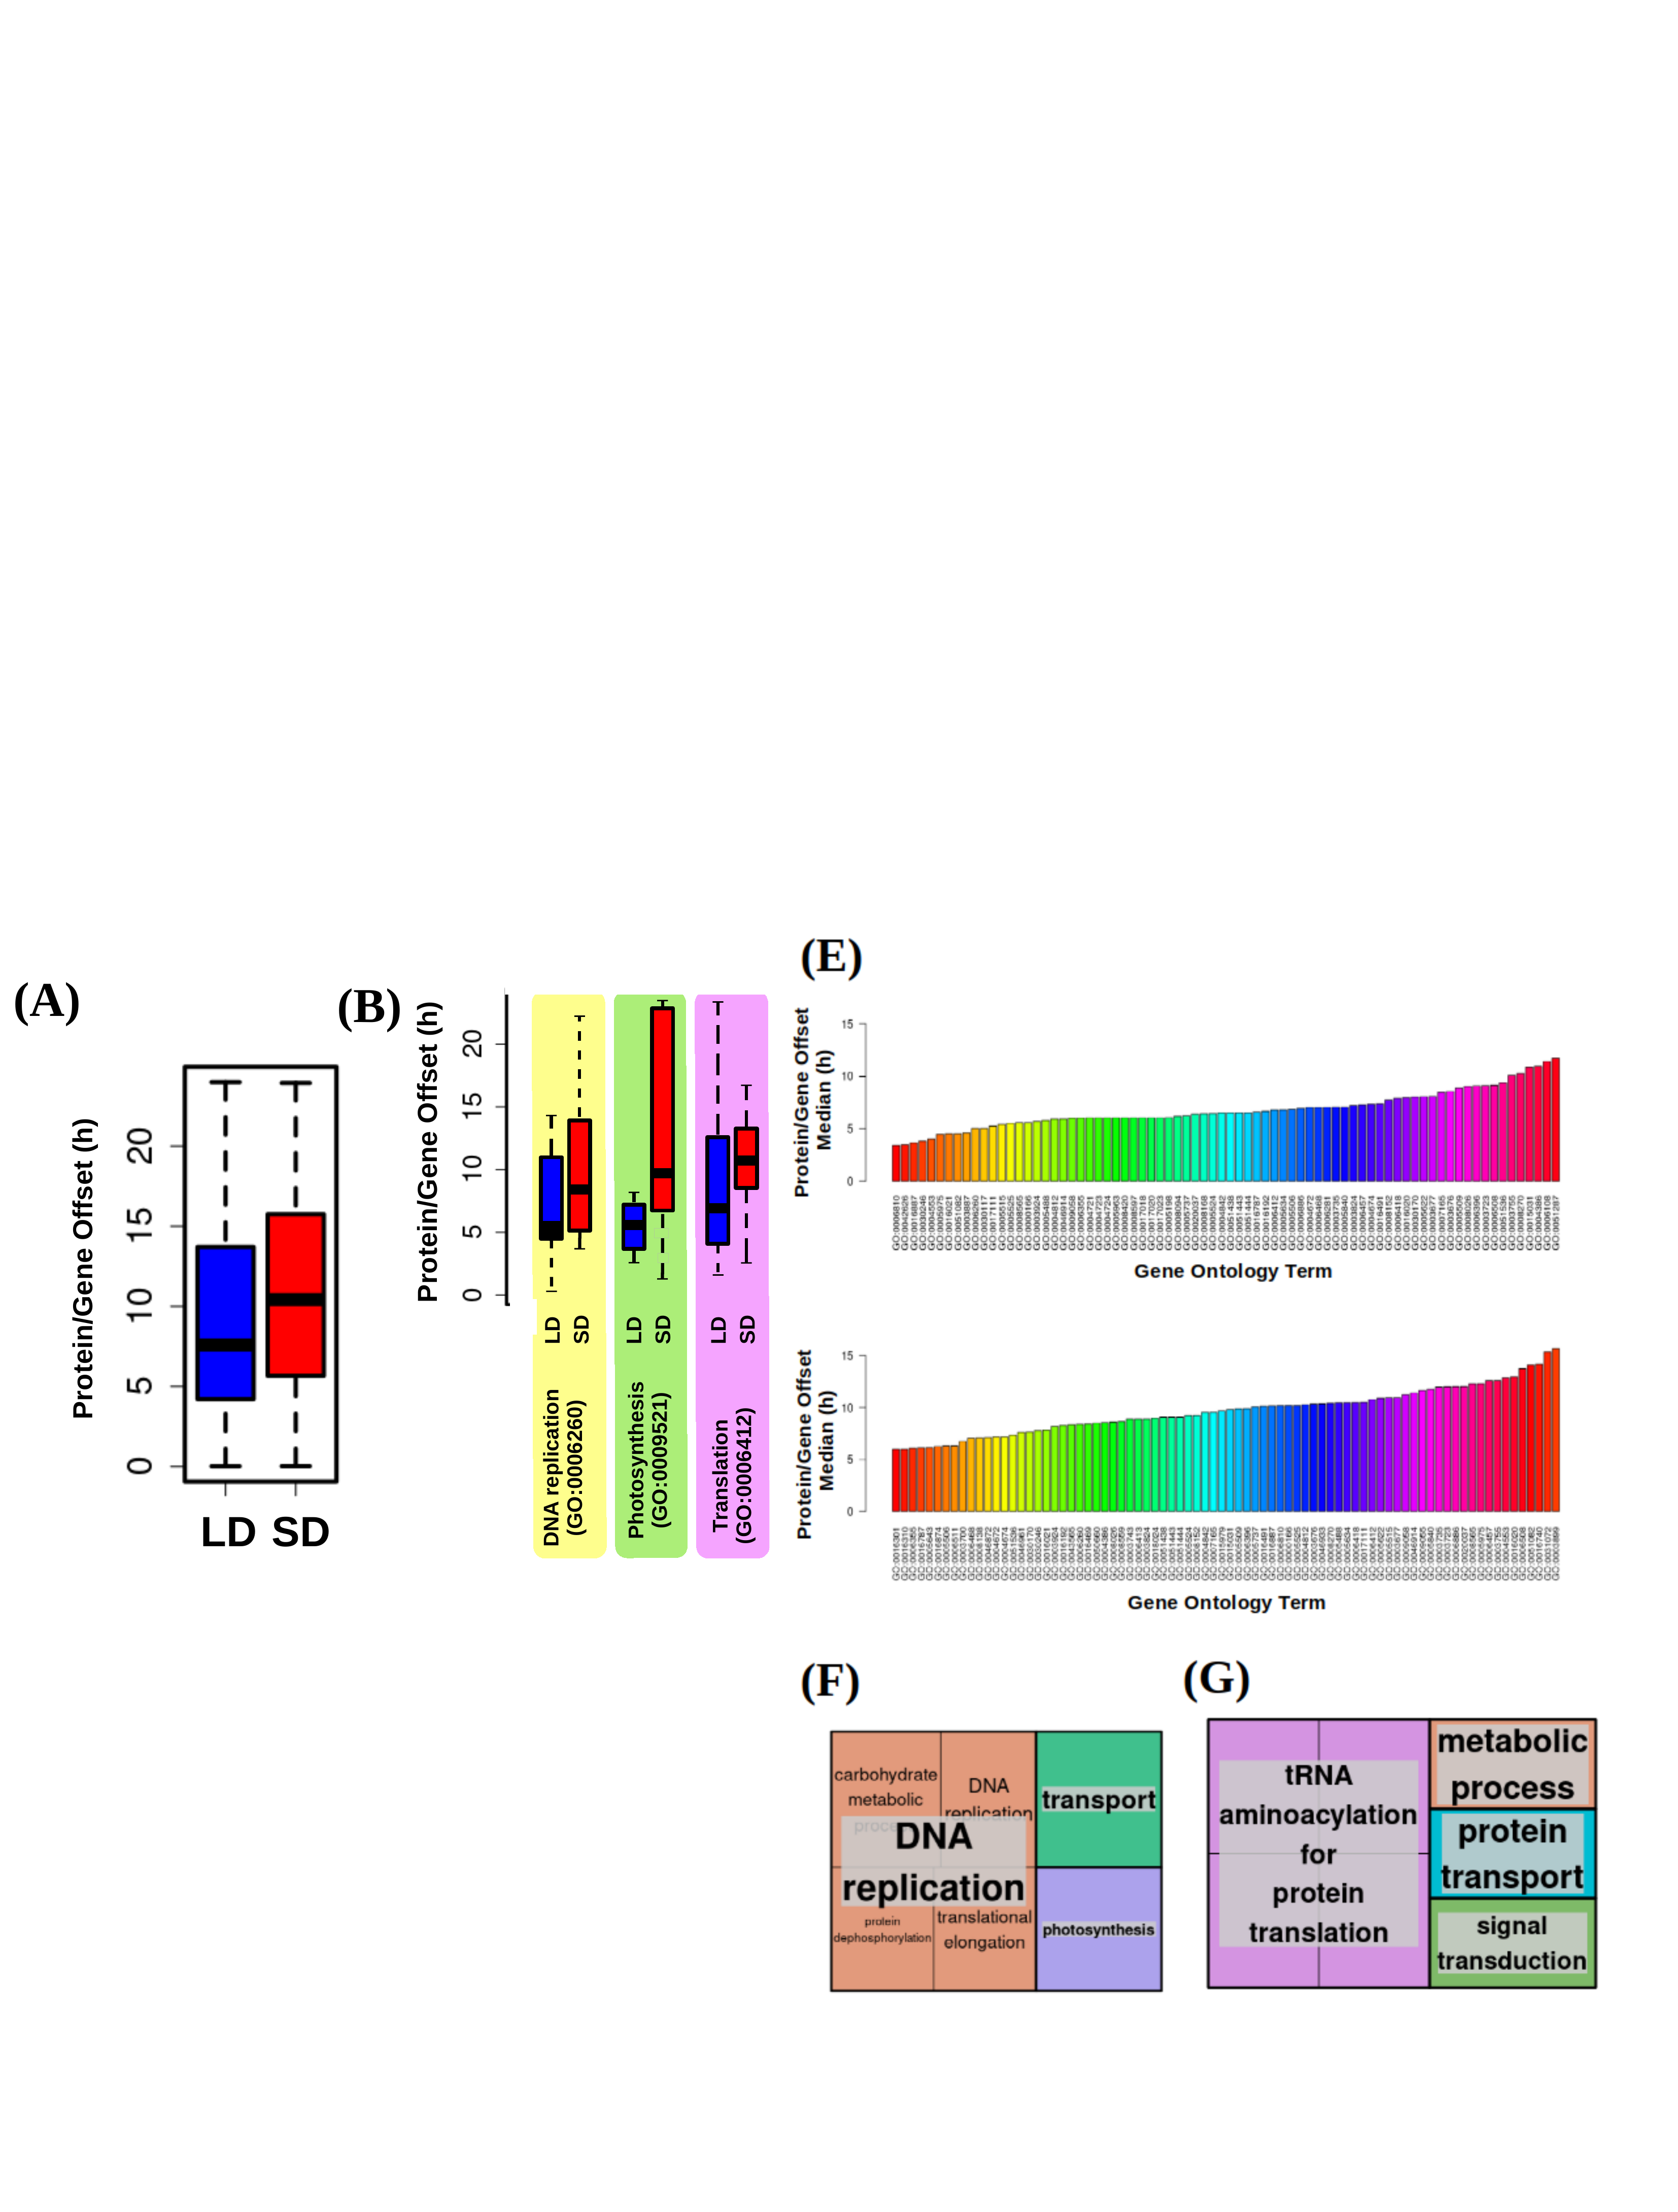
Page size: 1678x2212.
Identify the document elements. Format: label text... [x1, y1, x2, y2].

text_box Protein/Gene Offset (h) [63, 1025, 160, 1427]
text_box (A) [0, 969, 93, 1031]
text_box (B) [317, 975, 408, 1037]
picture [505, 995, 510, 1306]
text_box LD [703, 1289, 732, 1352]
text_box LD [618, 1289, 647, 1352]
text_box SD [264, 1505, 339, 1560]
picture [769, 935, 1610, 2026]
text_box [505, 959, 769, 1558]
text_box Translation (GO:0006412) [704, 1372, 769, 1580]
text_box DNA replication (GO:0006260) [535, 1364, 600, 1572]
text_box SD [565, 1288, 603, 1352]
text_box Photosynthesis (GO:0009521) [620, 1356, 686, 1564]
text_box SD [647, 1288, 684, 1352]
text_box Protein/Gene Offset (h) [408, 908, 505, 1310]
text_box SD [732, 1288, 769, 1352]
text_box LD [193, 1505, 264, 1560]
picture [71, 952, 396, 1625]
text_box LD [536, 1289, 574, 1352]
